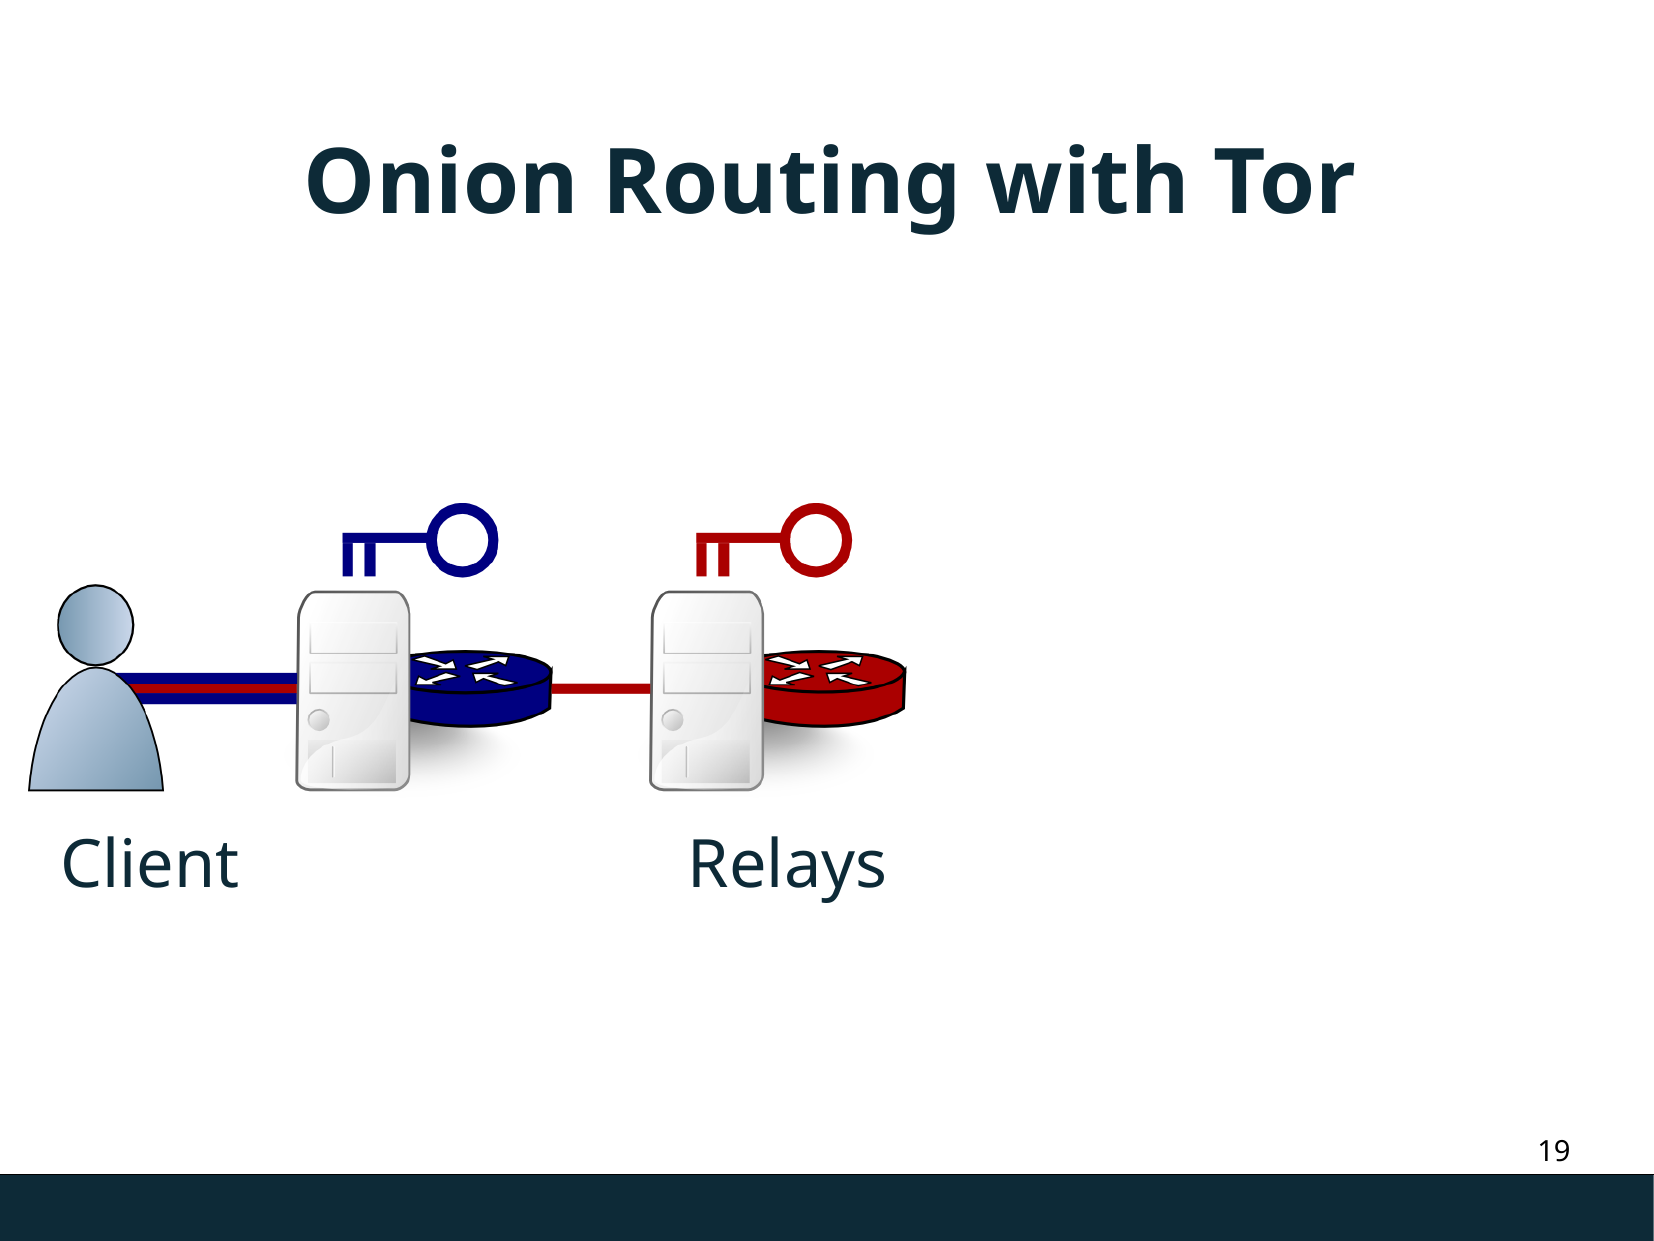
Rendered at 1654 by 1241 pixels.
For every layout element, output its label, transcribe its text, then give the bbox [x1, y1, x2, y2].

text_box Relays [672, 809, 931, 901]
title Onion Routing with Tor [86, 74, 1575, 282]
picture [28, 503, 1612, 805]
text_box Client [45, 809, 271, 901]
